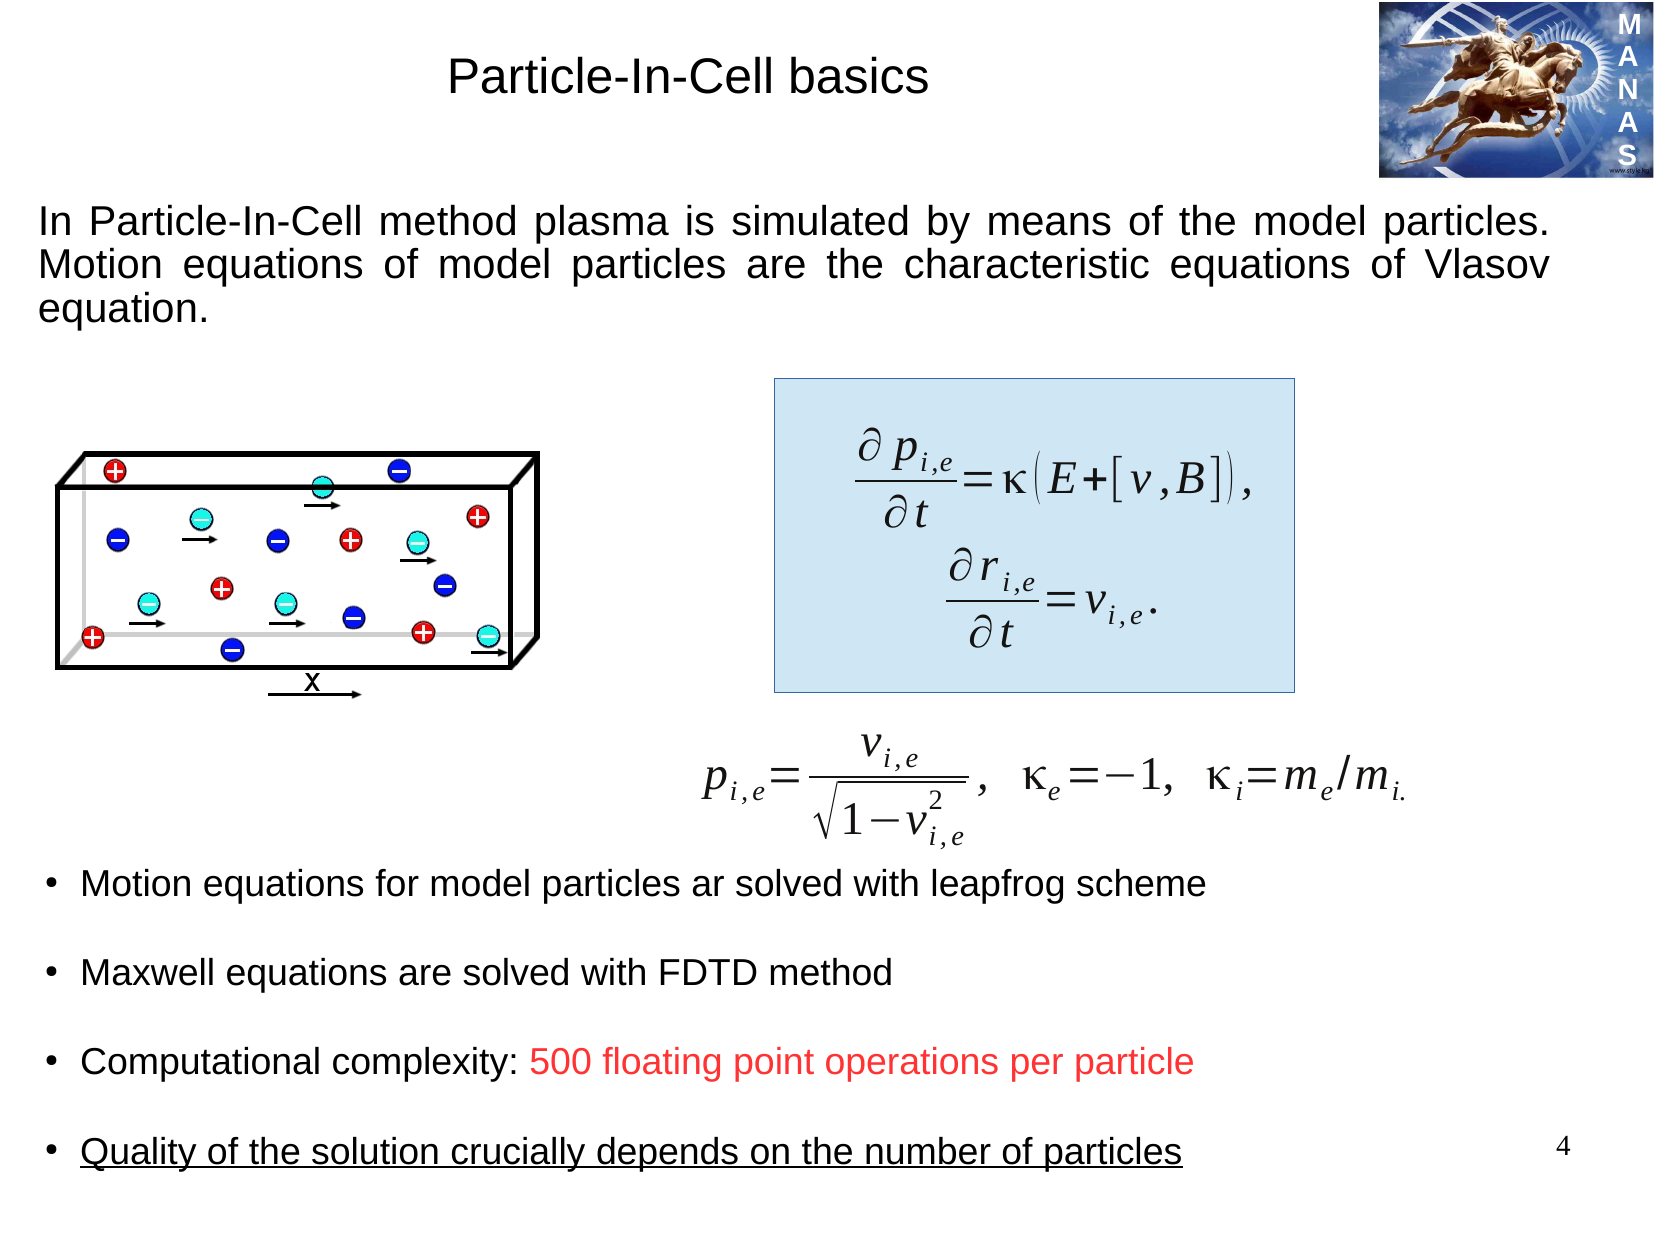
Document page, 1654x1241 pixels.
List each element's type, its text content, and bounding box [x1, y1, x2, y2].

list In Particle-In-Cell method plasma is simulated by means of the model particles. Motion equations of model particles are the characteristic equations of Vlasov equation. [37, 201, 1552, 503]
text_box Motion equations for model particles ar solved with leapfrog scheme Maxwell equations are solved with FDTD method Computational complexity: 500 floating point operations per particle Quality of the solution crucially depends on the number of particles [30, 855, 1647, 1180]
chart [687, 418, 1418, 851]
picture [52, 449, 541, 701]
title Particle-In-Cell basics [5, 2, 1371, 151]
text_box М A N A S [1602, 0, 1654, 189]
picture [1379, 2, 1602, 181]
